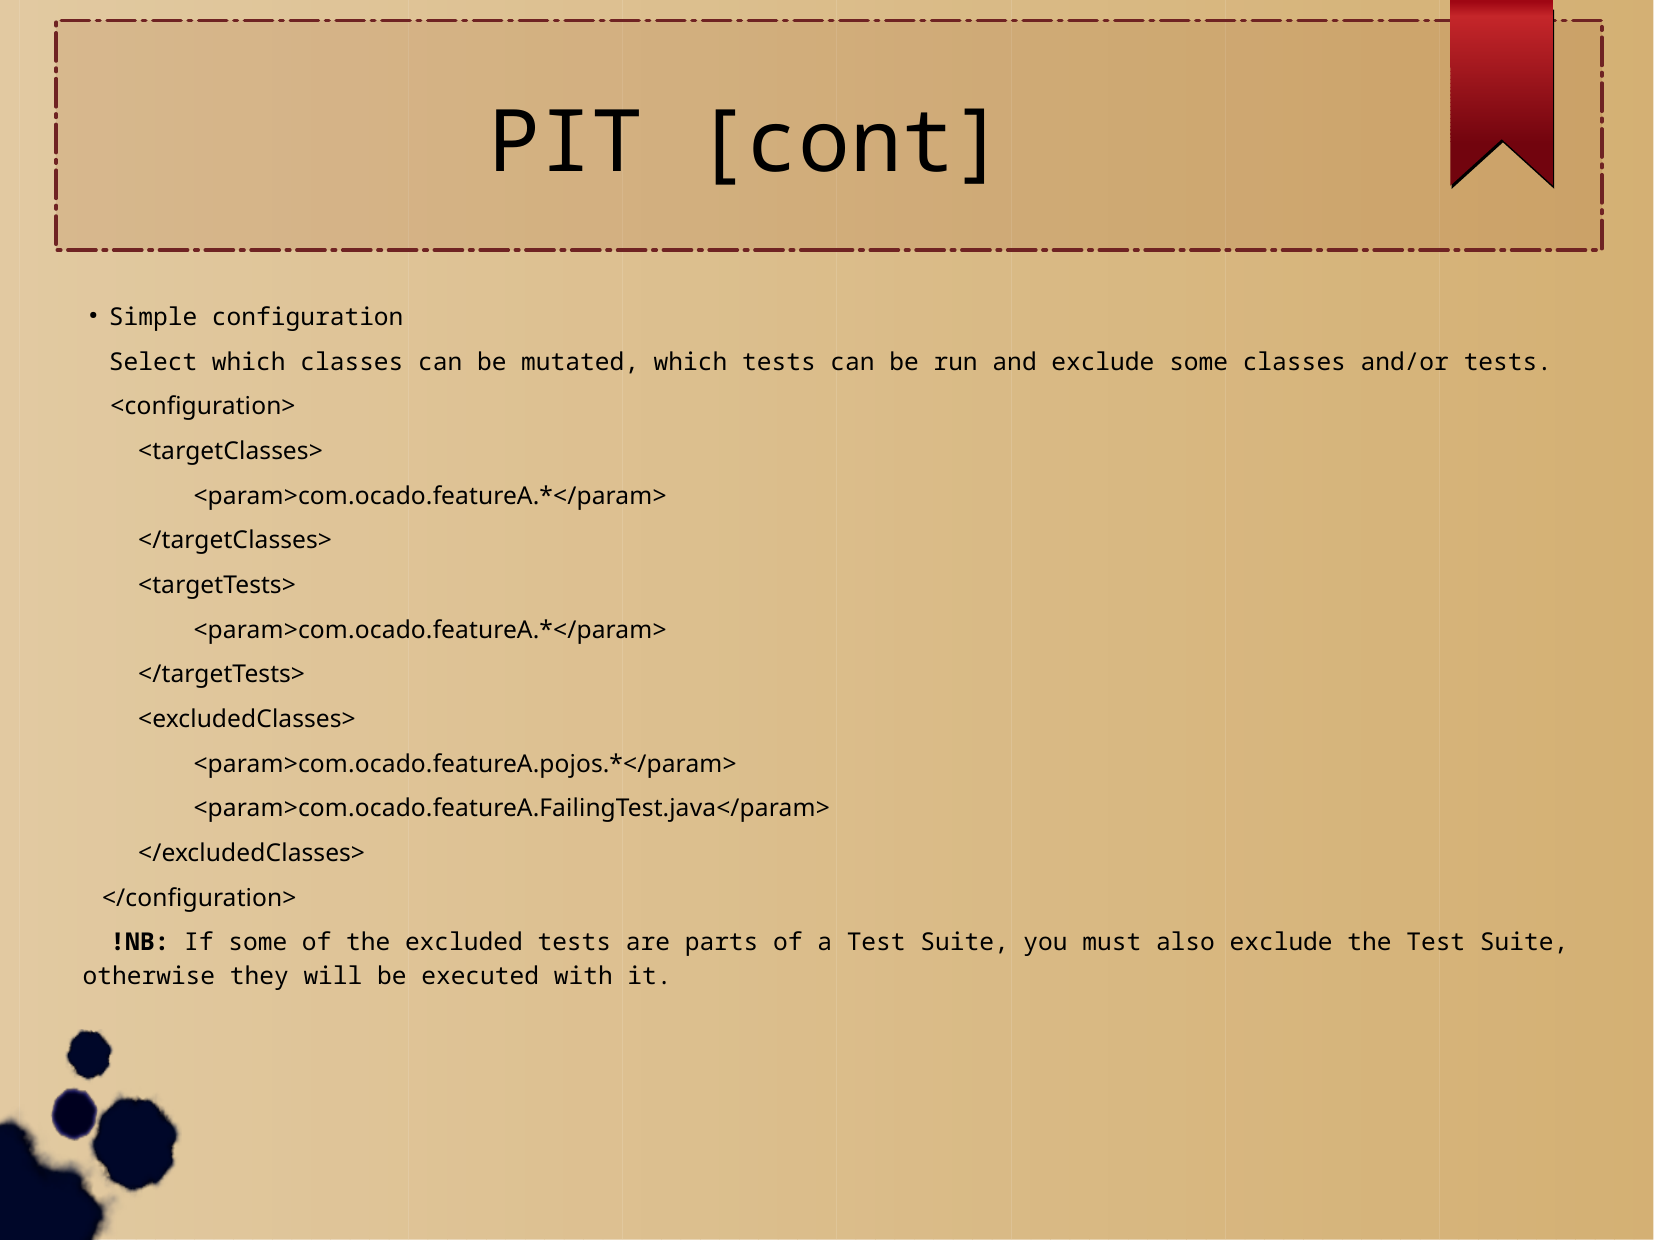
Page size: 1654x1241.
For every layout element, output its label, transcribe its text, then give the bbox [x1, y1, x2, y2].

title PIT [cont] [82, 47, 1412, 229]
list Simple configuration Select which classes can be mutated, which tests can be run and exclude some classes and/or tests. <configuration> <targetClasses> <param>com.ocado.featureA.*</param> </targetClasses> <targetTests> <param>com.ocado.featureA.*</param> </targetTests> <excludedClasses> <param>com.ocado.featureA.pojos.*</param> <param>com.ocado.featureA.FailingTest.java</param> </excludedClasses> </configuration> !NB: If some of the excluded tests are parts of a Test Suite, you must also exclude the Test Suite, otherwise they will be executed with it. [82, 299, 1571, 1019]
